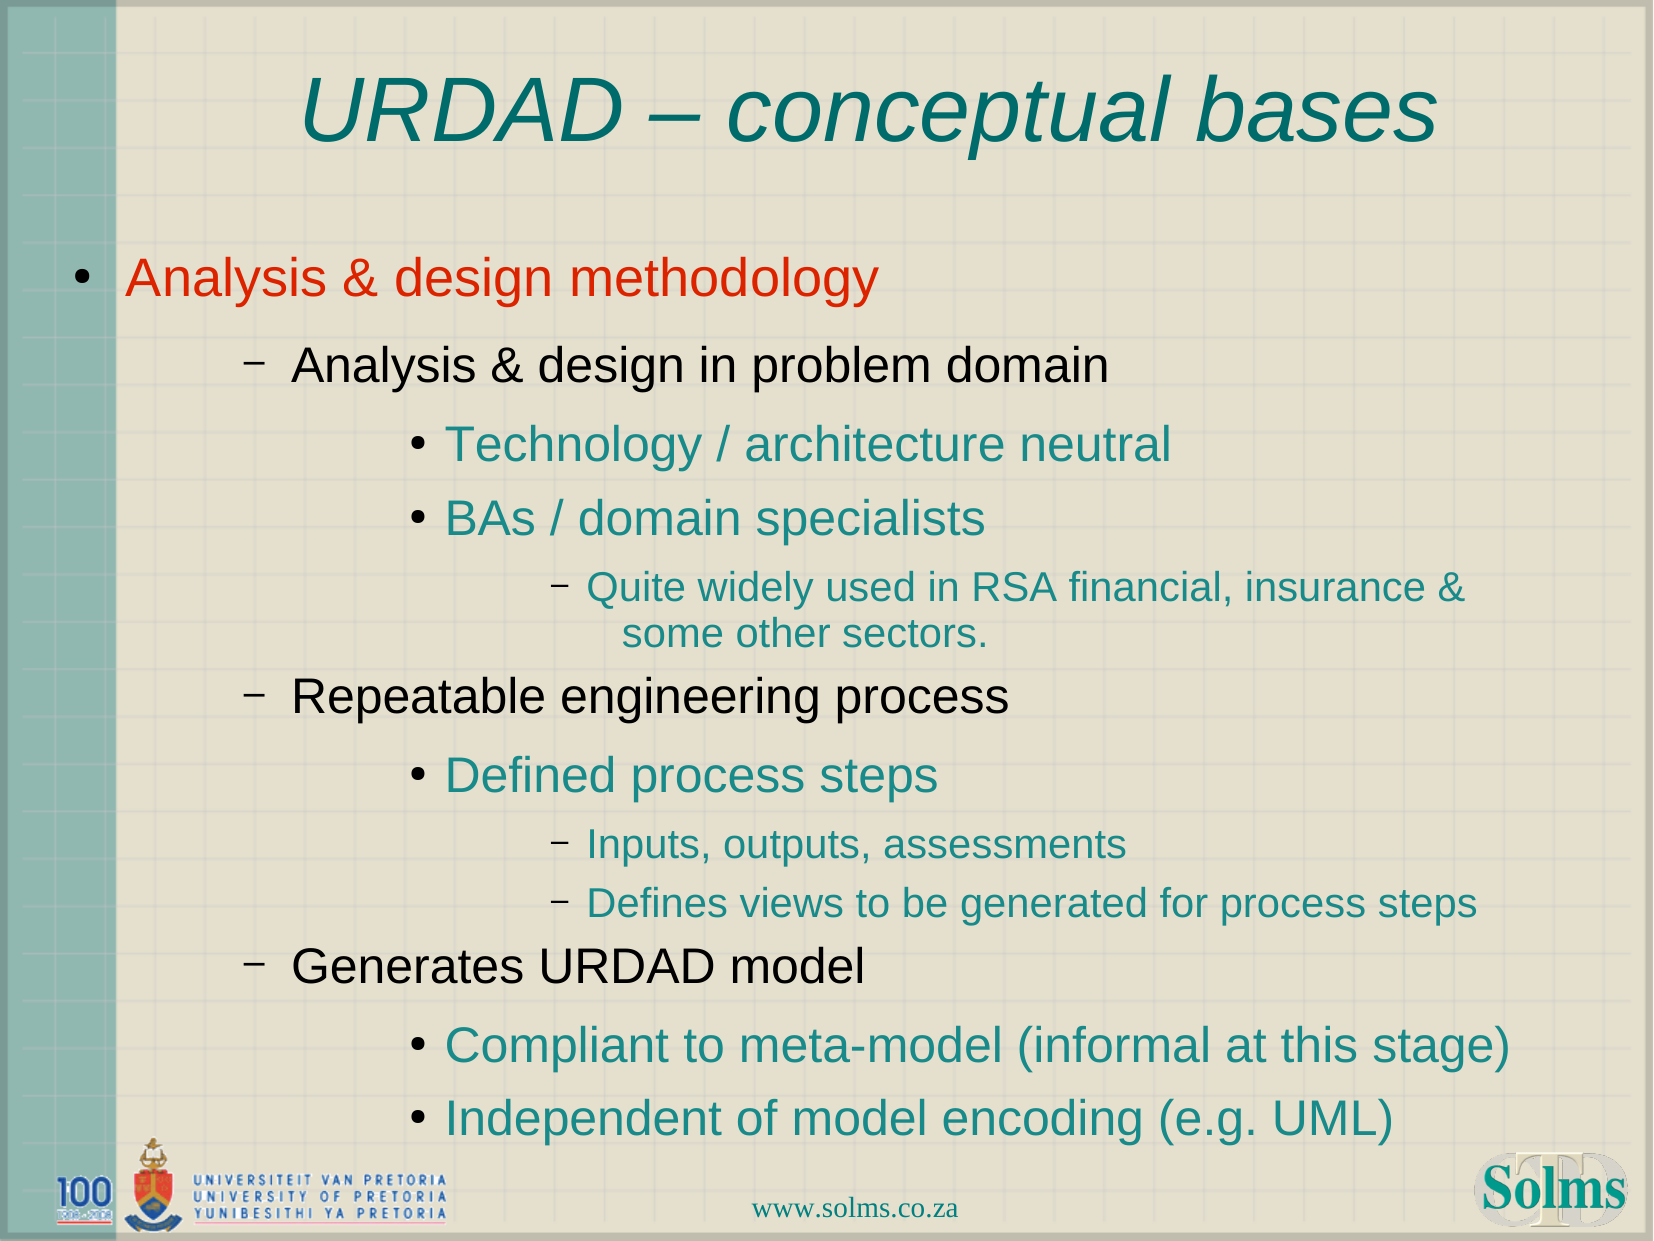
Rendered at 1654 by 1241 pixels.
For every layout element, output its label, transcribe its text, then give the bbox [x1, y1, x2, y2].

title URDAD – conceptual bases [112, 26, 1629, 193]
picture [0, 0, 1654, 1241]
list Analysis & design methodology Analysis & design in problem domain Technology / architecture neutral BAs / domain specialists Quite widely used in RSA financial, insurance & some other sectors. Repeatable engineering process Defined process steps Inputs, outputs, assessments Defines views to be generated for process steps Generates URDAD model Compliant to meta-model (informal at this stage) Independent of model encoding (e.g. UML) [54, 247, 1571, 1147]
